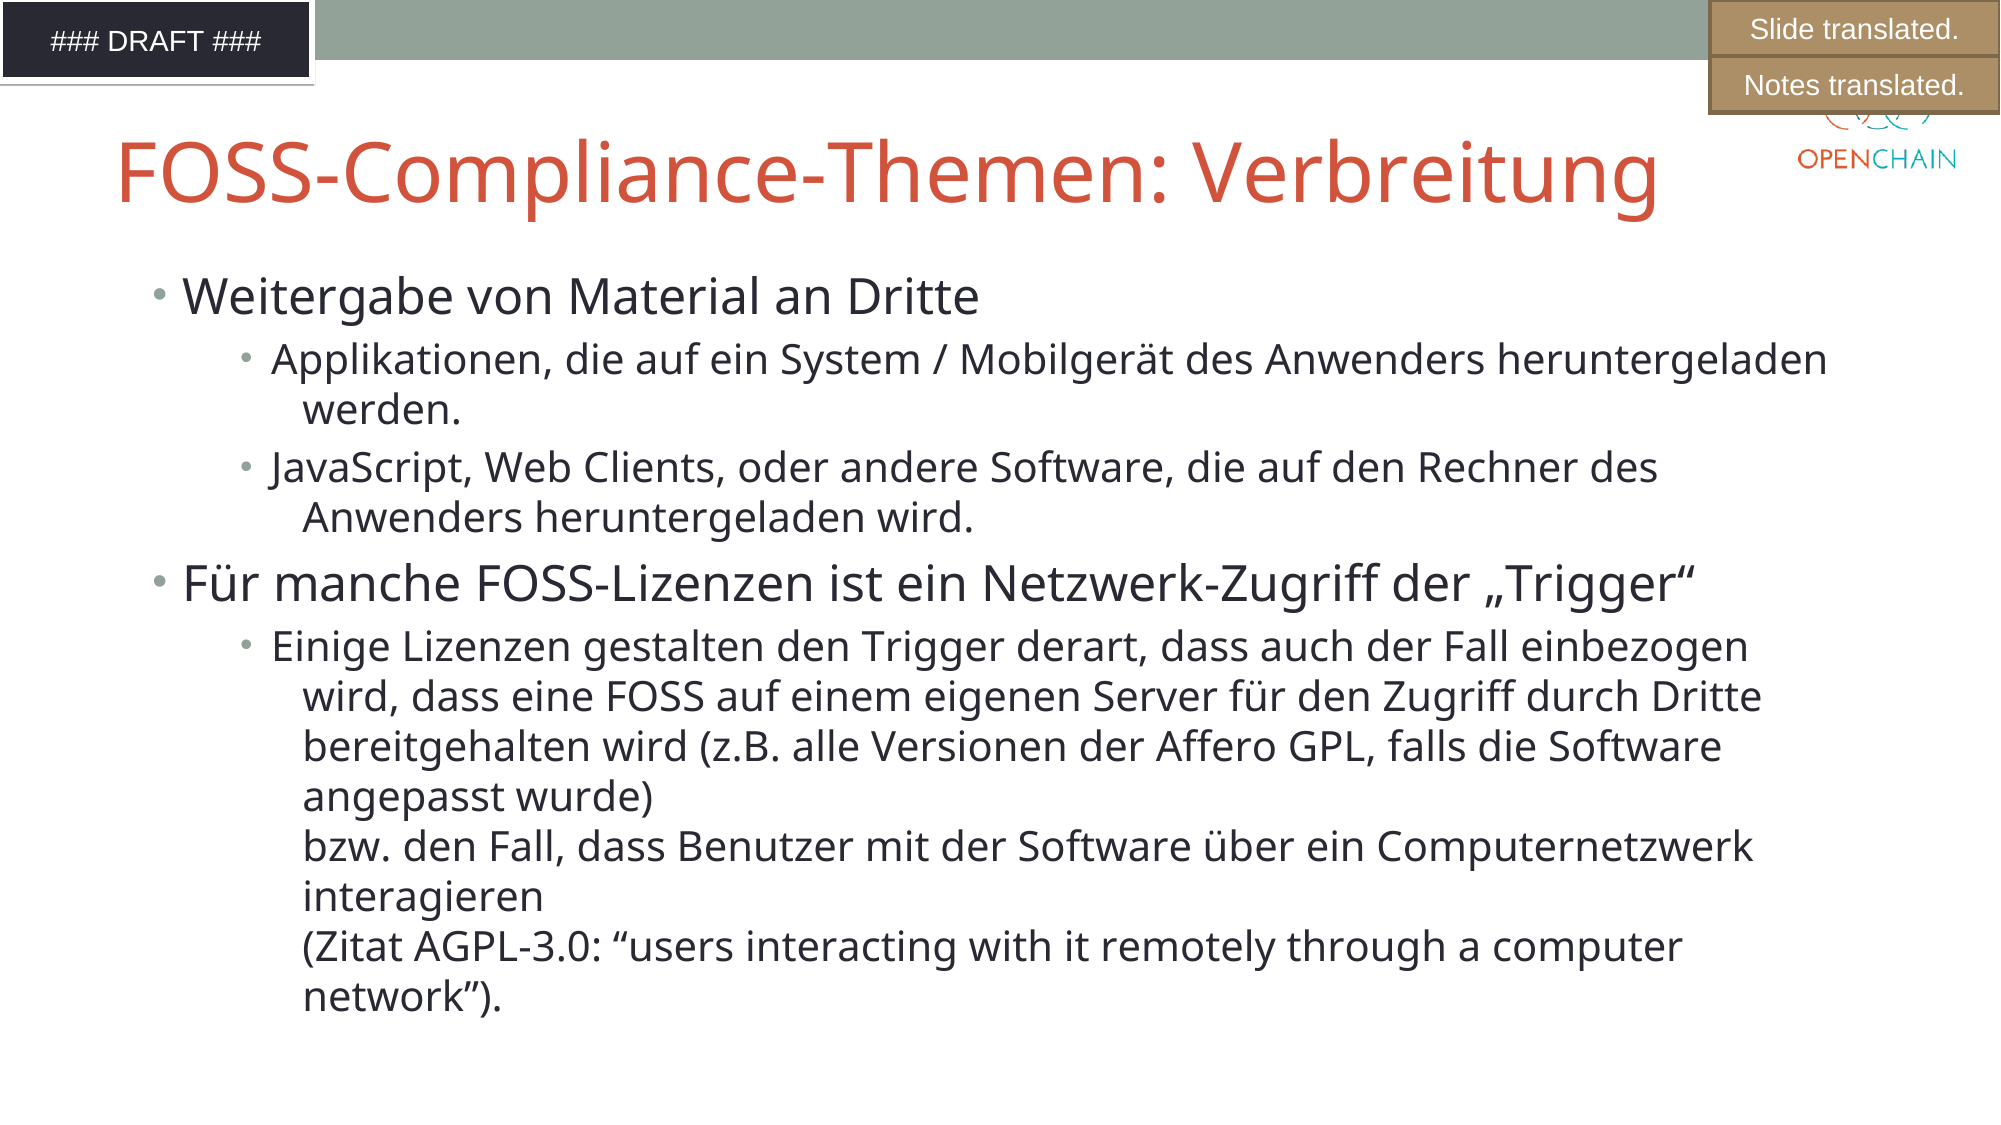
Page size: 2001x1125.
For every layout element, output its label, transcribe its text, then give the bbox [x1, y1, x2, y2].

text_box Slide translated. [1710, 0, 2000, 56]
title FOSS-Compliance-Themen: Verbreitung [99, 87, 1900, 251]
list Weitergabe von Material an Dritte Applikationen, die auf ein System / Mobilgerät des Anwenders heruntergeladen werden. JavaScript, Web Clients, oder andere Software, die auf den Rechner des Anwenders heruntergeladen wird. Für manche FOSS-Lizenzen ist ein Netzwerk-Zugriff der „Trigger“ Einige Lizenzen gestalten den Trigger derart, dass auch der Fall einbezogen wird, dass eine FOSS auf einem eigenen Server für den Zugriff durch Dritte bereitgehalten wird (z.B. alle Versionen der Affero GPL, falls die Software angepasst wurde) bzw. den Fall, dass Benutzer mit der Software über ein Computernetzwerk interagieren (Zitat AGPL-3.0: “users interacting with it remotely through a computer network”). [137, 256, 1863, 1059]
text_box Notes translated. [1710, 56, 2000, 113]
